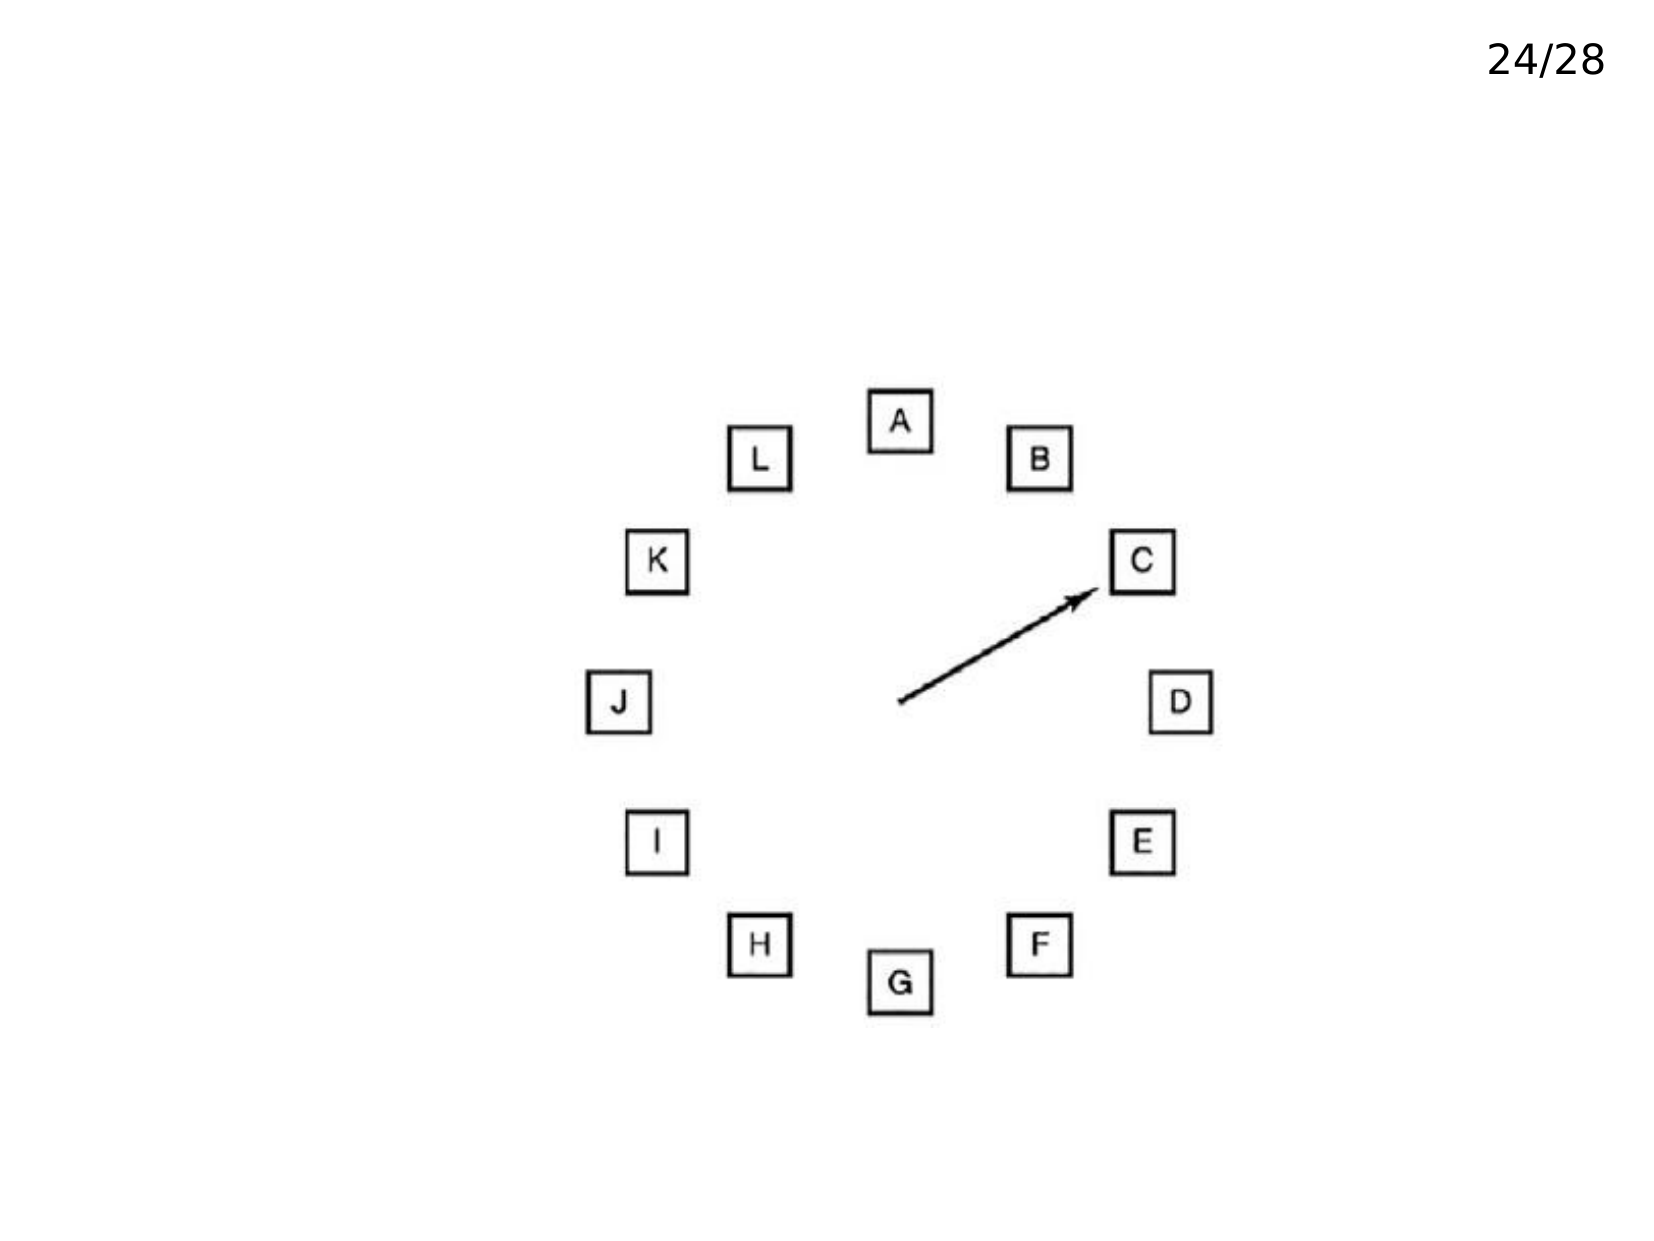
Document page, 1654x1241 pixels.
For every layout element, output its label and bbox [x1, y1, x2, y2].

picture [571, 360, 1231, 1028]
